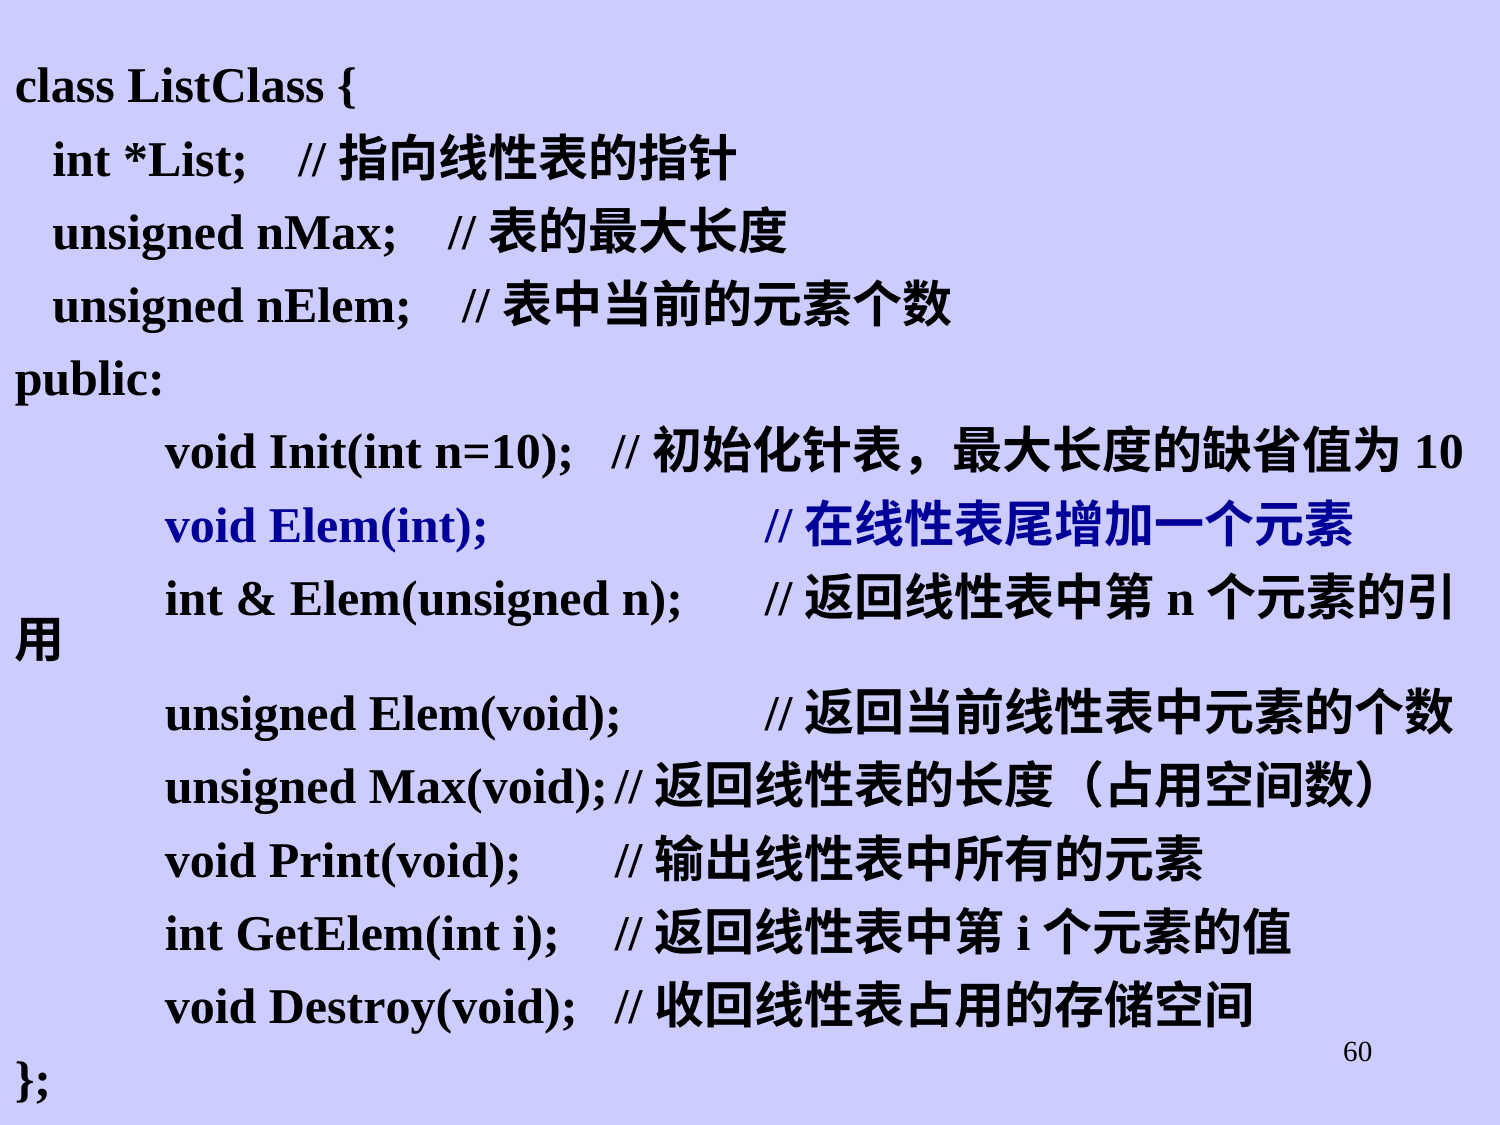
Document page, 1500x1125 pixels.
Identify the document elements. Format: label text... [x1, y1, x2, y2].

text_box class ListClass { int *List; //指向线性表的指针 unsigned nMax; //表的最大长度 unsigned nElem; //表中当前的元素个数 public: void Init(int n=10); //初始化针表，最大长度的缺省值为10 void Elem(int); //在线性表尾增加一个元素 int & Elem(unsigned n); //返回线性表中第n个元素的引用 unsigned Elem(void); //返回当前线性表中元素的个数 unsigned Max(void); //返回线性表的长度（占用空间数） void Print(void); //输出线性表中所有的元素 int GetElem(int i); //返回线性表中第i个元素的值 void Destroy(void); //收回线性表占用的存储空间 }; [0, 61, 1500, 1114]
